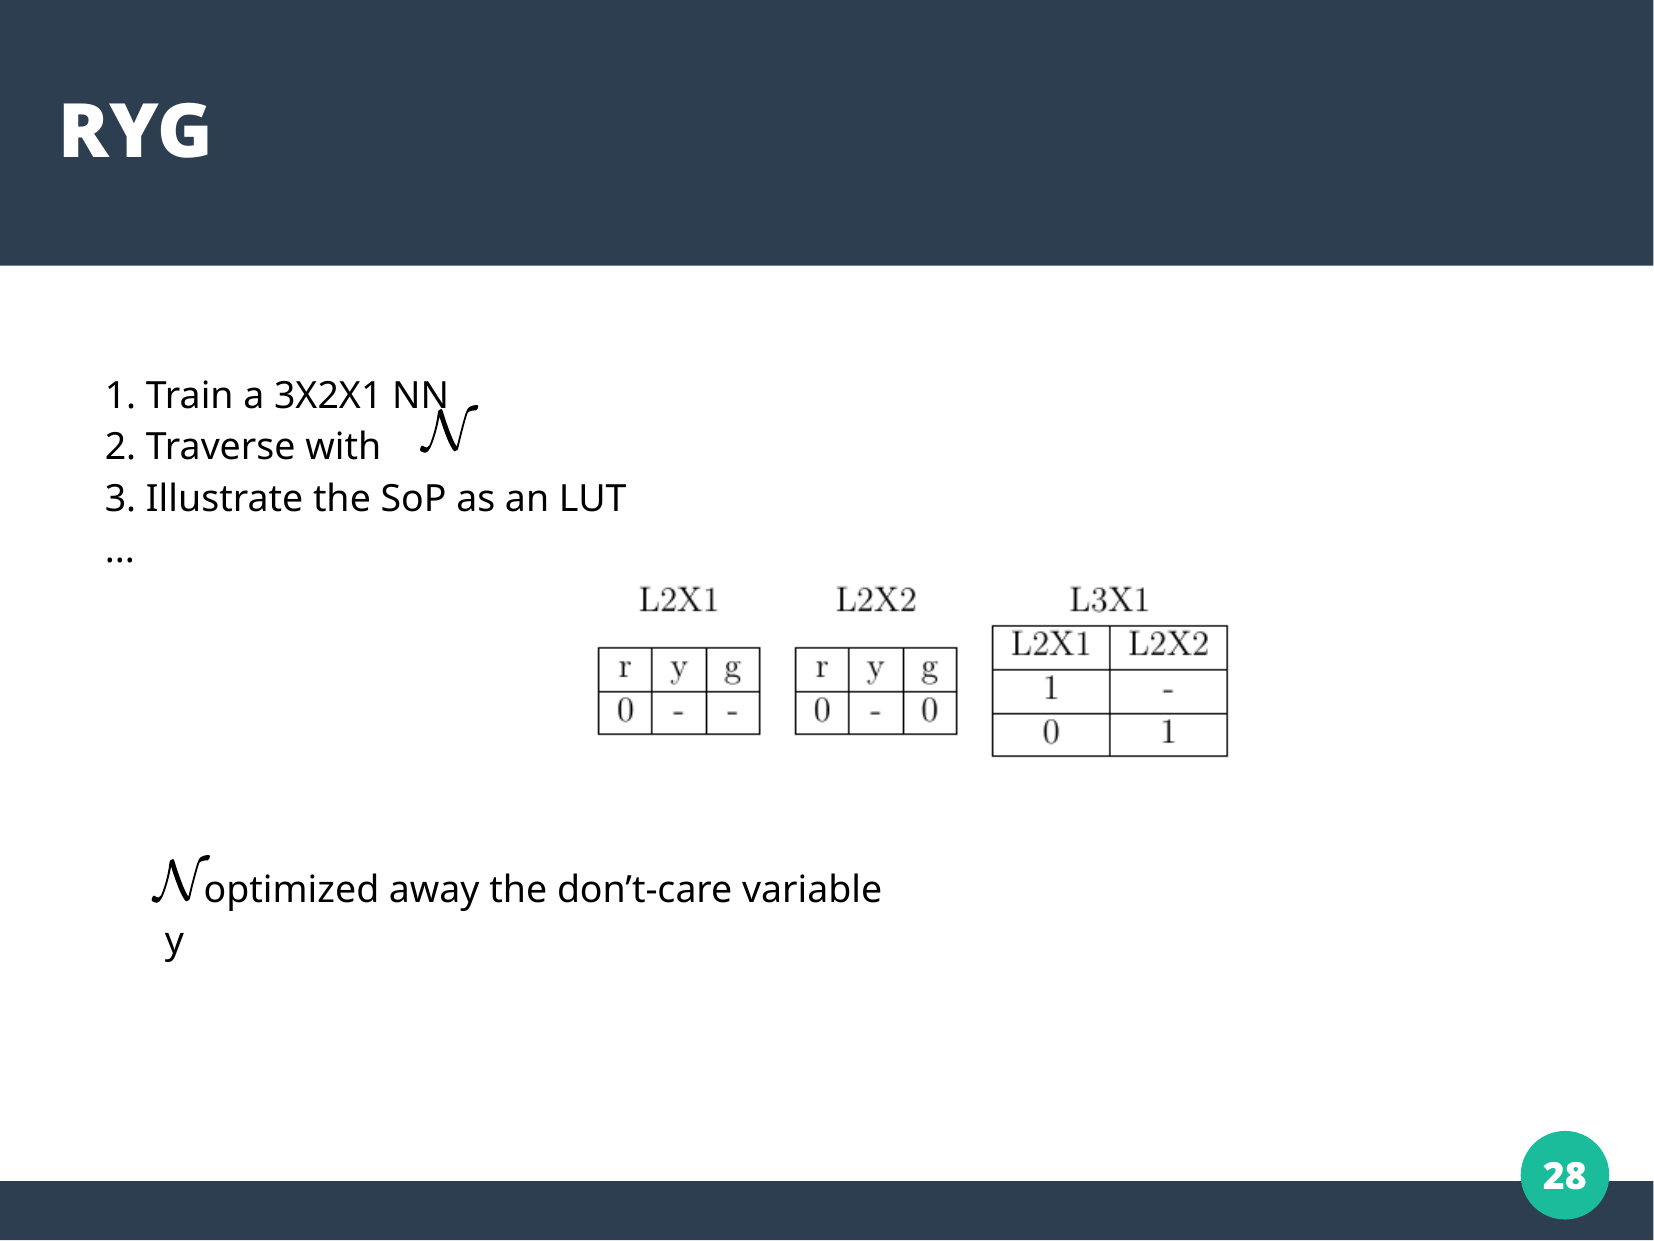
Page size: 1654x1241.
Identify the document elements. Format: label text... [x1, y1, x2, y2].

title RYG [59, 49, 1595, 207]
picture [420, 405, 479, 453]
picture [570, 569, 1247, 766]
text_box 1. Train a 3X2X1 NN 2. Traverse with 3. Illustrate the SoP as an LUT ... [90, 361, 751, 595]
picture [151, 855, 211, 903]
text_box optimized away the don’t-care variable y [150, 855, 901, 957]
